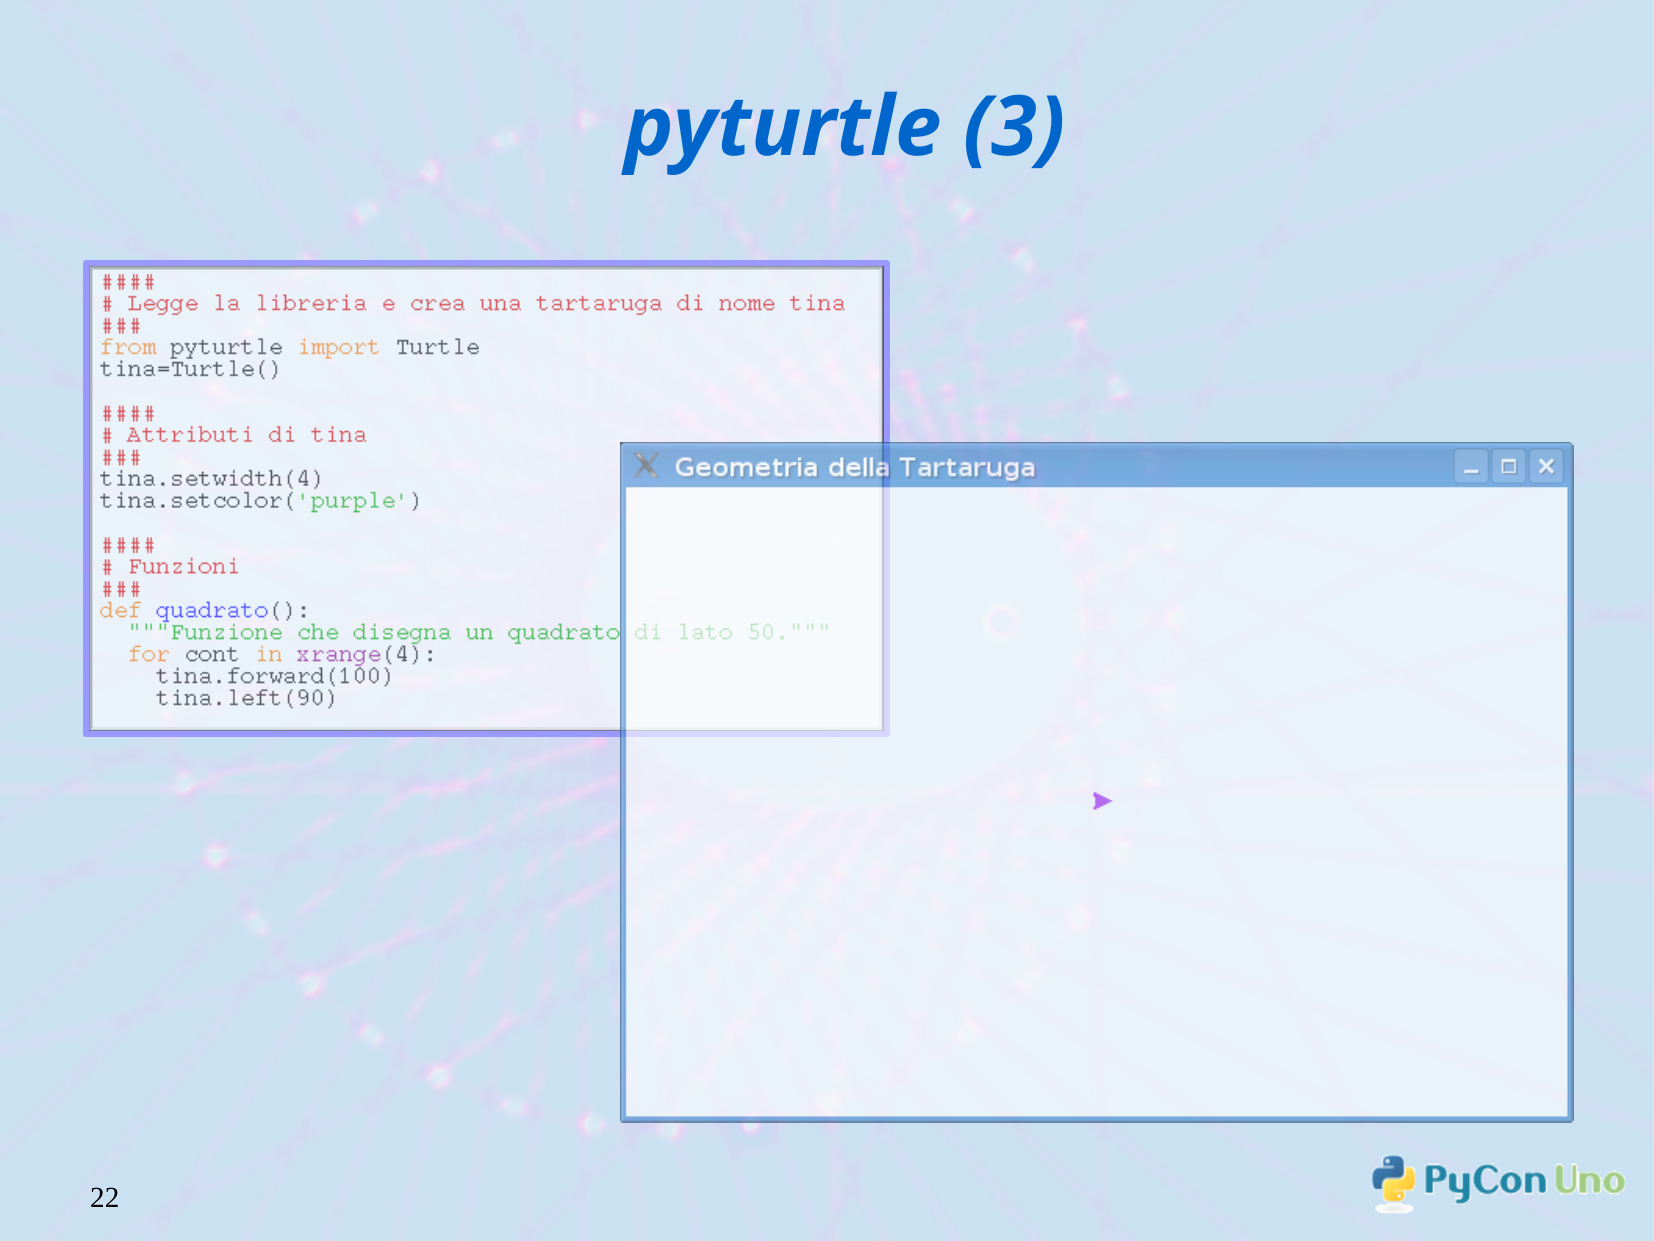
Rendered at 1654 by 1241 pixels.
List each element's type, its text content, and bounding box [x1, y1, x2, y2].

picture [0, 0, 1654, 1241]
title pyturtle (3) [139, 19, 1552, 227]
